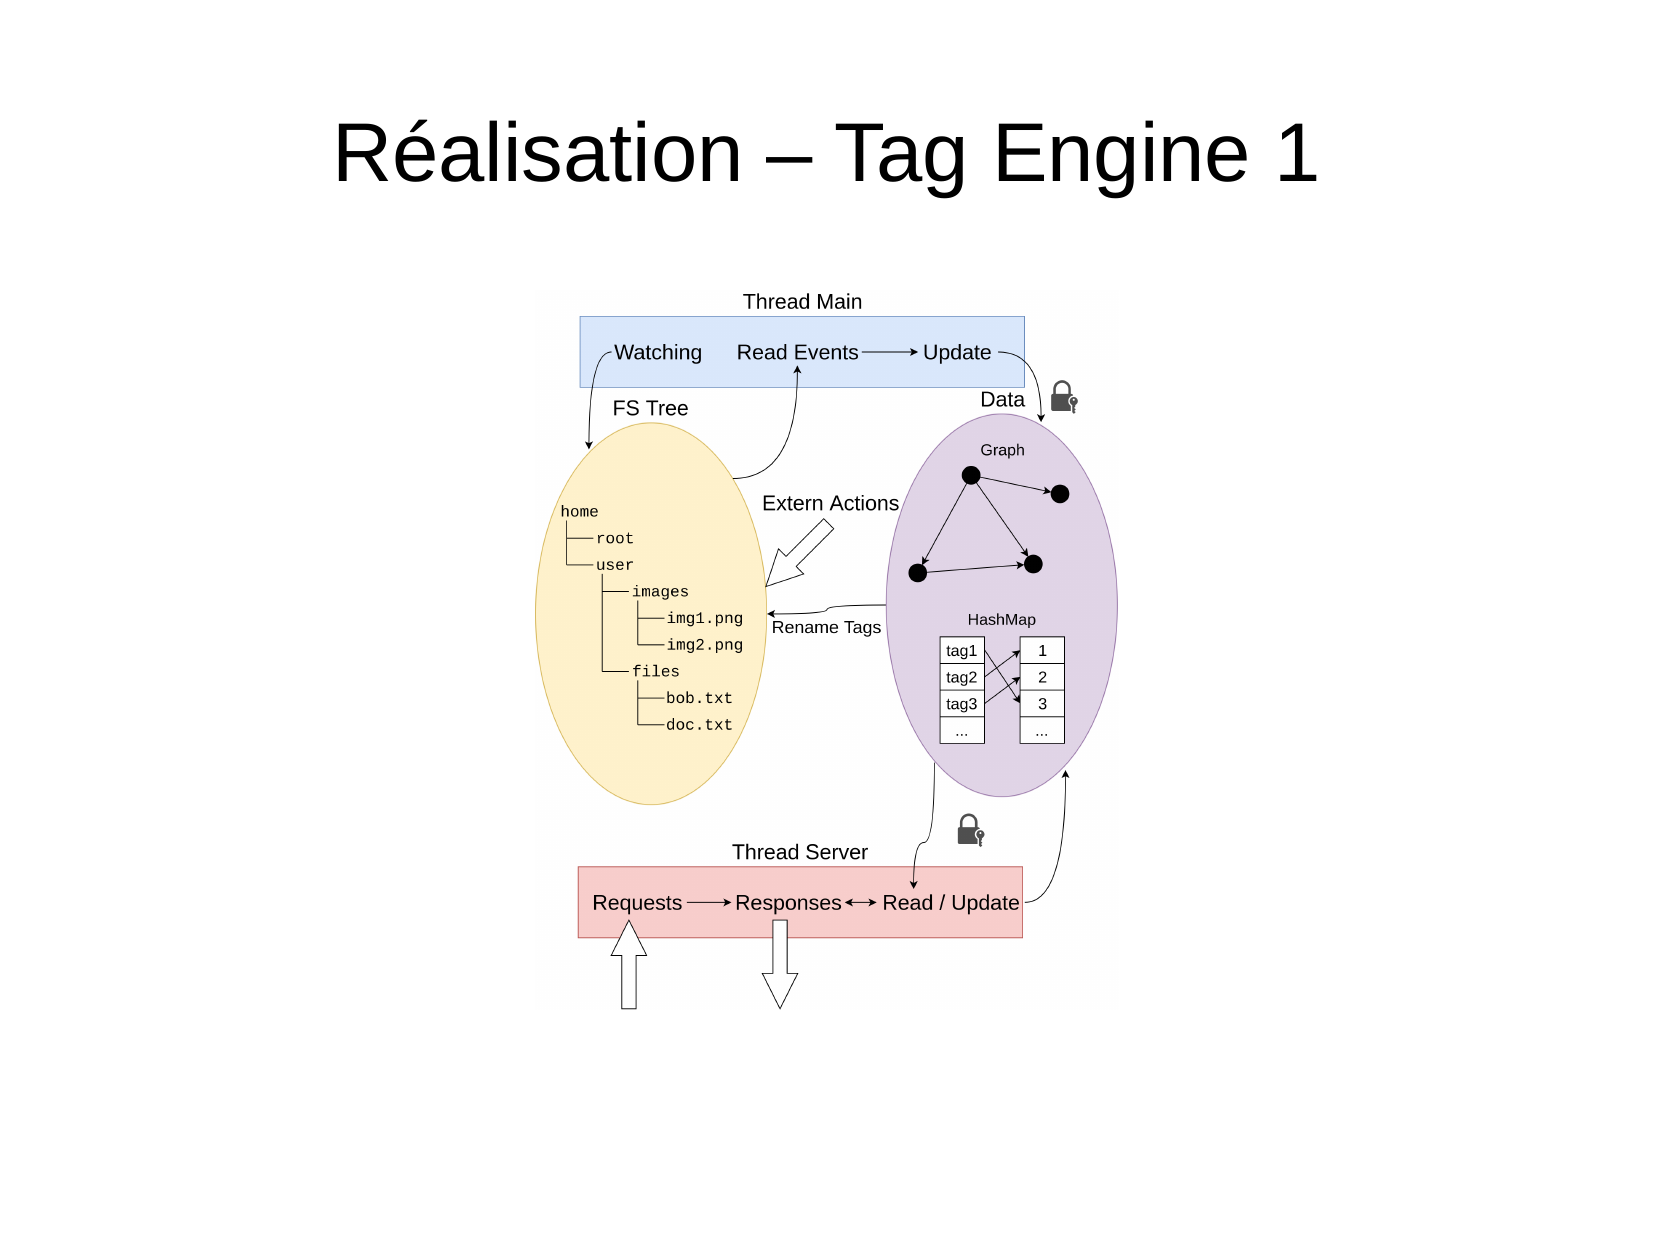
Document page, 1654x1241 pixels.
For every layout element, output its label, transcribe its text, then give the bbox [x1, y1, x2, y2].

picture [535, 290, 1119, 1010]
title Réalisation – Tag Engine 1 [82, 49, 1571, 257]
